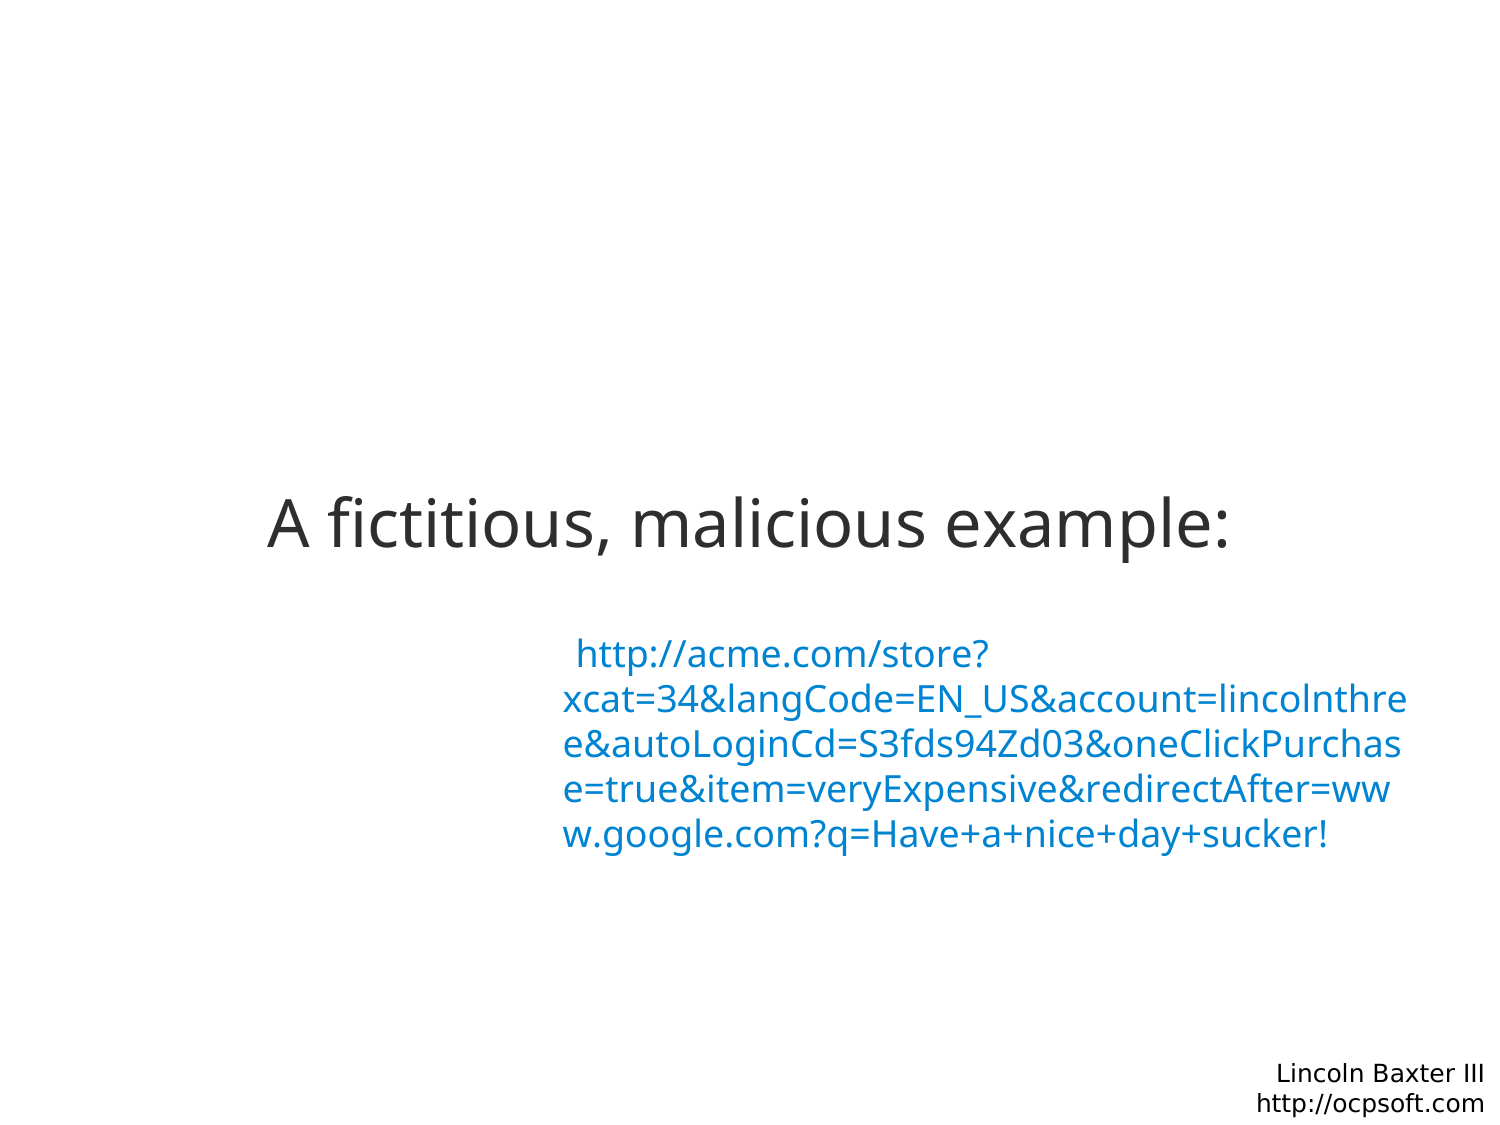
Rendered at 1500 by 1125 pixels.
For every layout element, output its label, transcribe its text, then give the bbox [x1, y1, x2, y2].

subtitle A fictitious, malicious example: [75, 119, 1425, 923]
text_box http://acme.com/store?xcat=34&langCode=EN_US&account=lincolnthree&autoLoginCd=S3fds94Zd03&oneClickPurchase=true&item=veryExpensive&redirectAfter=www.google.com?q=Have+a+nice+day+sucker! [547, 622, 1426, 938]
